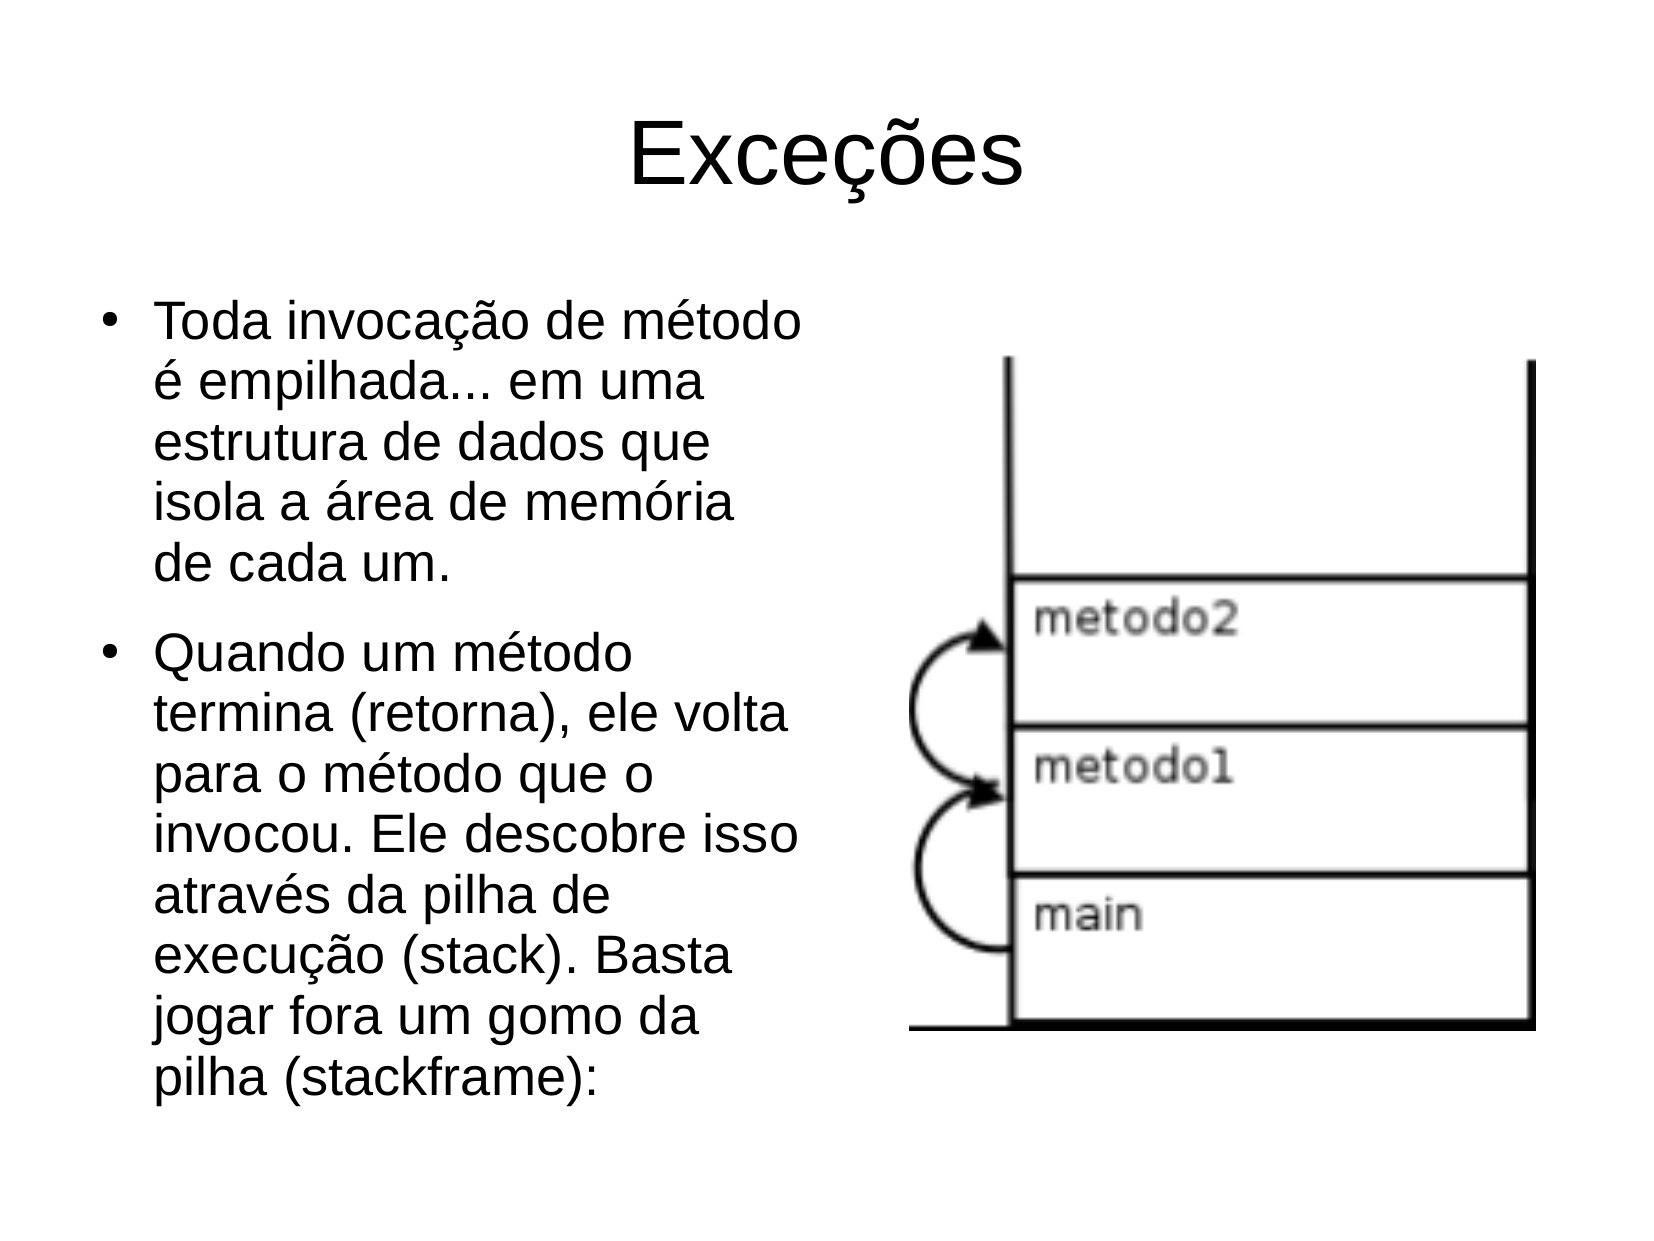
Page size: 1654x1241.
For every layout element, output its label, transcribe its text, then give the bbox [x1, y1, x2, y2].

title Exceções [82, 49, 1571, 257]
list Toda invocação de método é empilhada... em uma estrutura de dados que isola a área de memória de cada um. Quando um método termina (retorna), ele volta para o método que o invocou. Ele descobre isso através da pilha de execução (stack). Basta jogar fora um gomo da pilha (stackframe): [82, 290, 809, 1197]
picture [909, 354, 1536, 1031]
